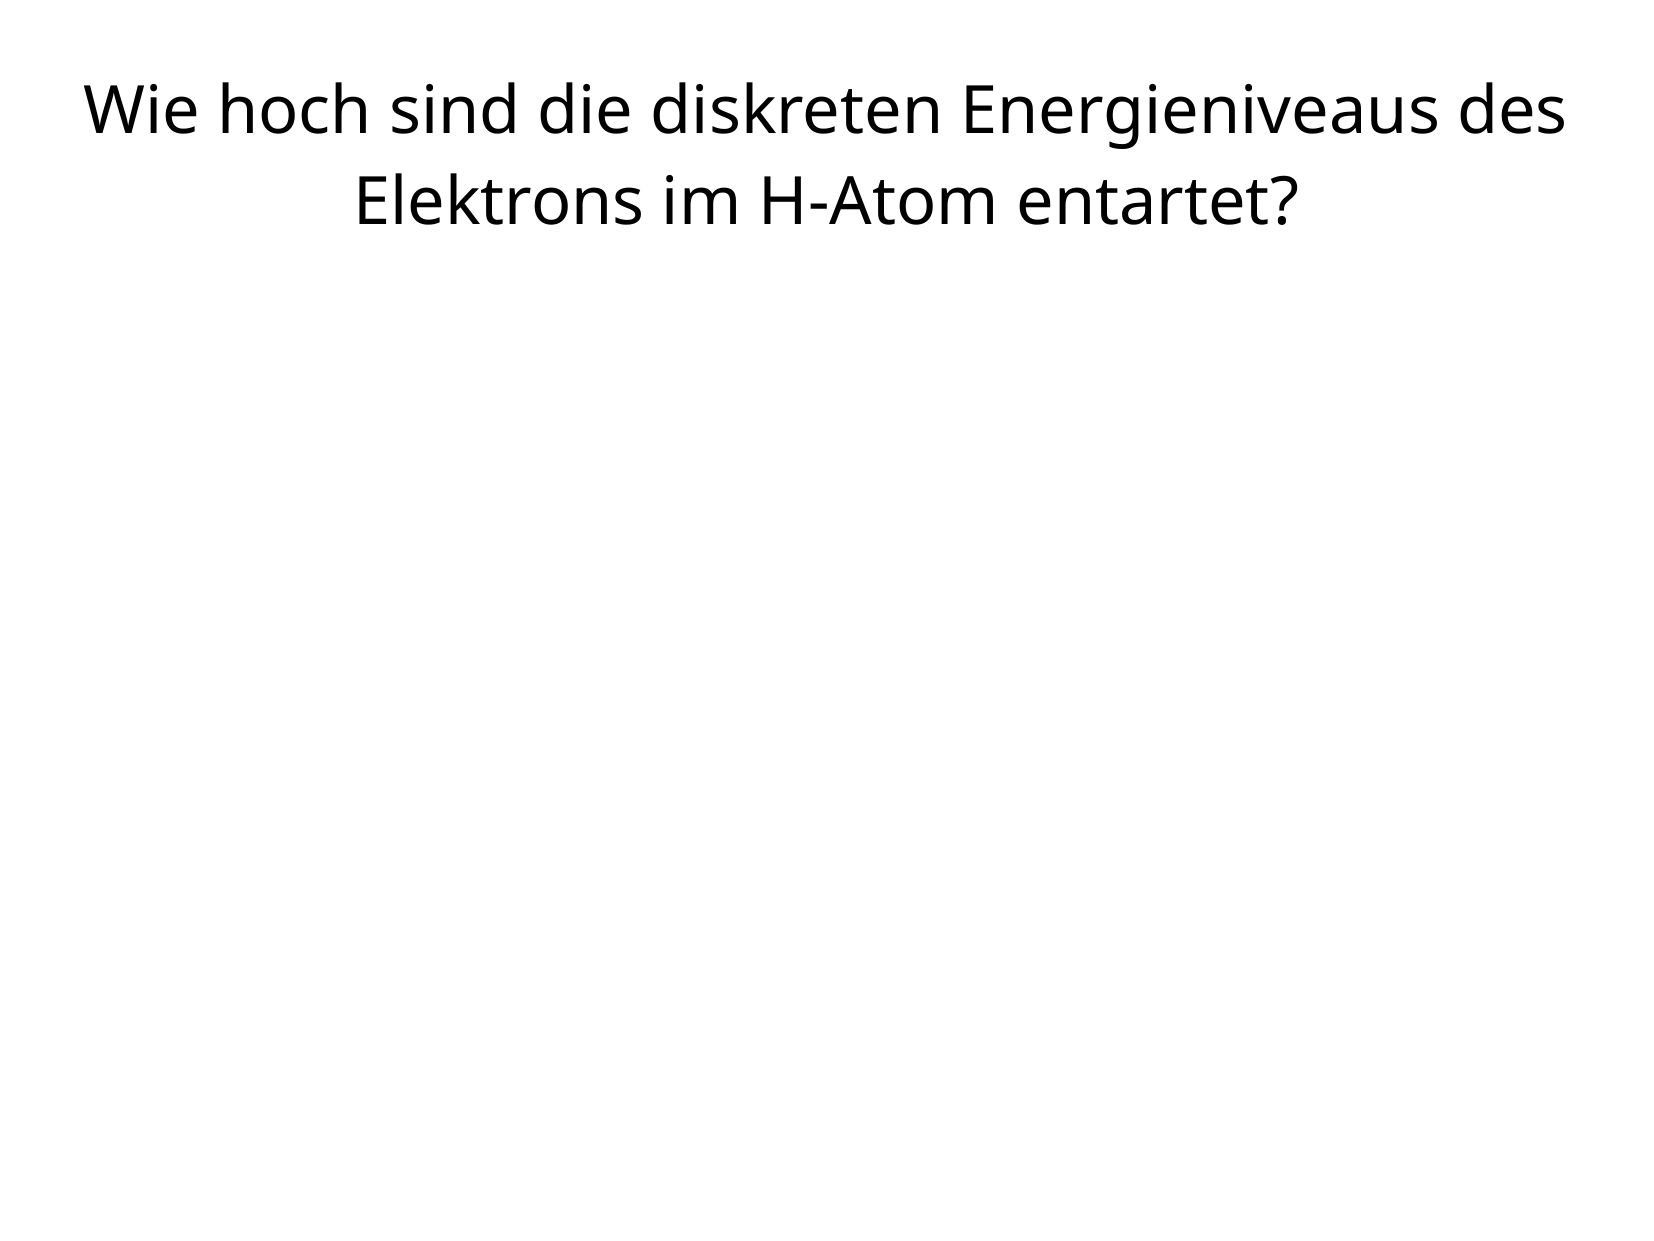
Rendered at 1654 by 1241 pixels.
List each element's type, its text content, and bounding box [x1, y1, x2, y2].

title Wie hoch sind die diskreten Energieniveaus des Elektrons im H-Atom entartet? [82, 49, 1571, 257]
